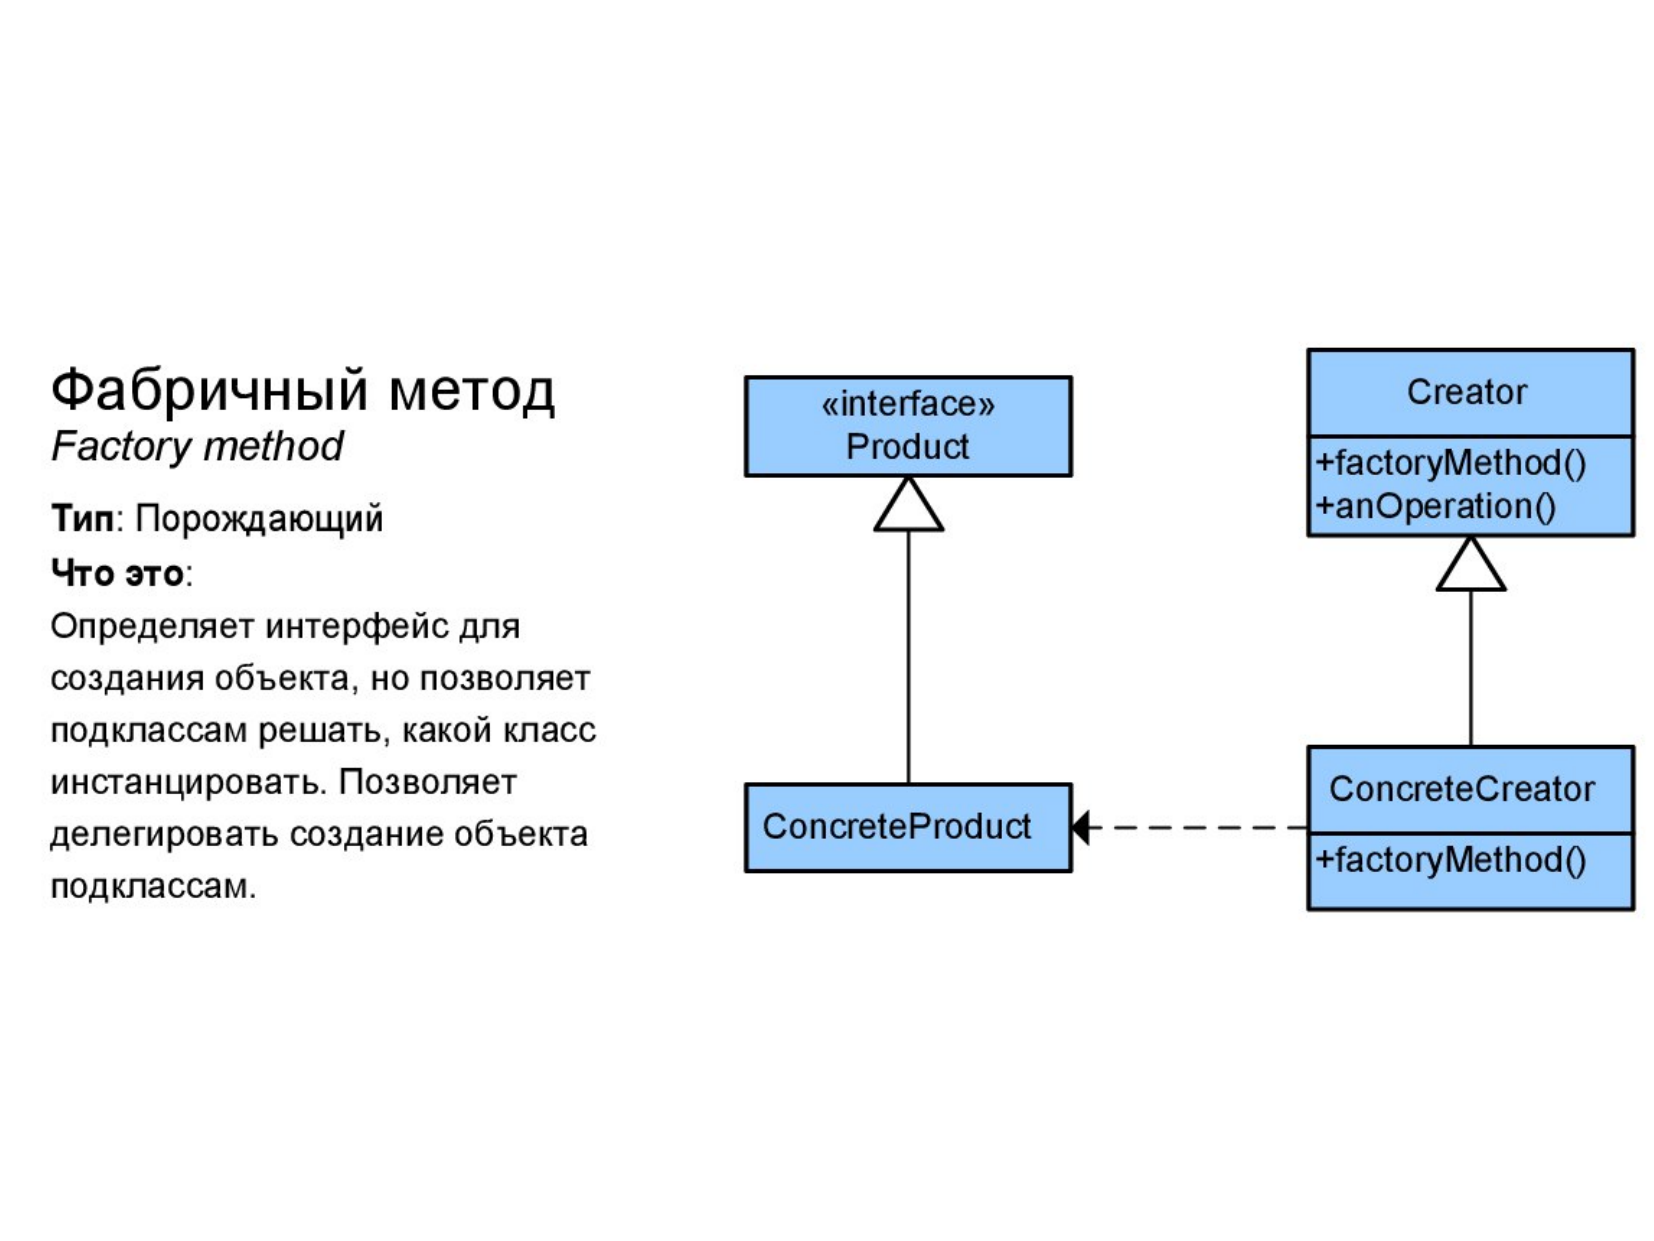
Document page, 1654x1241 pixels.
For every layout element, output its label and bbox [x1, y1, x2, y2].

picture [7, 296, 1654, 950]
